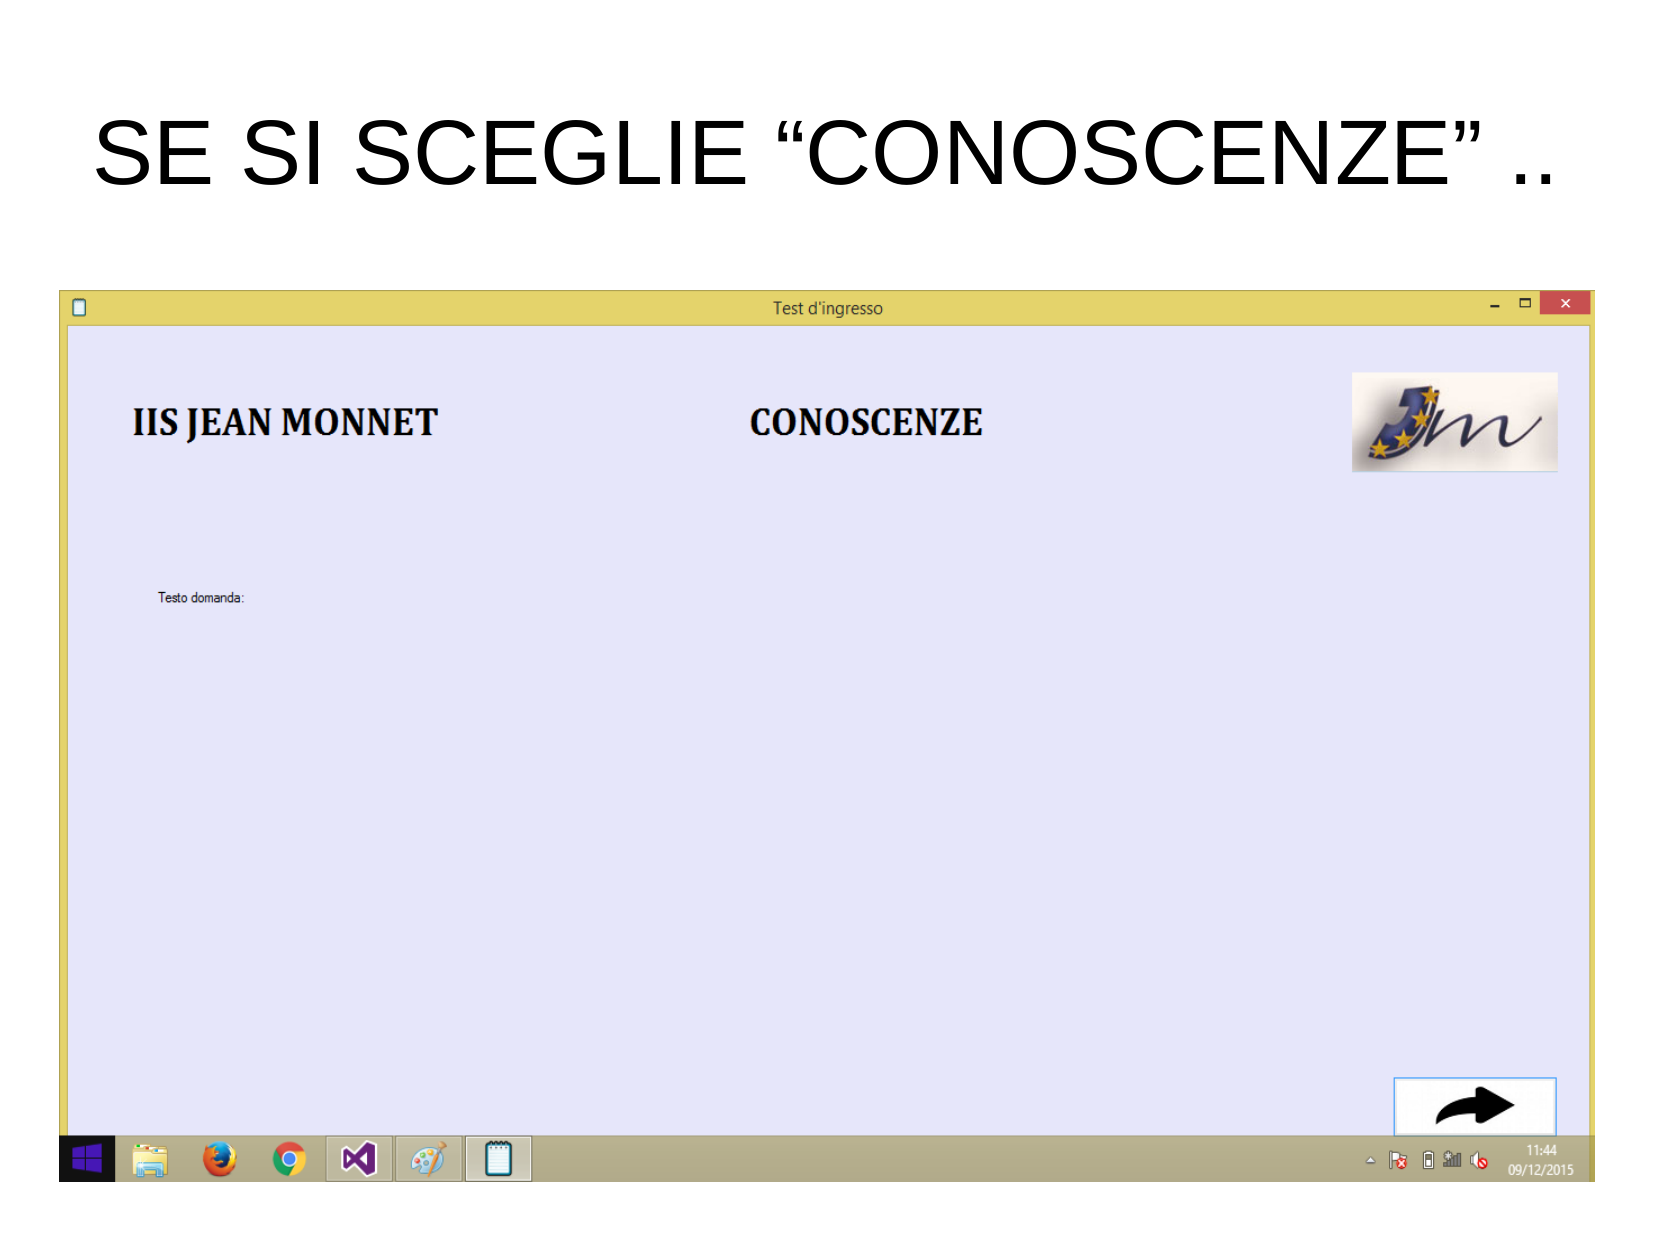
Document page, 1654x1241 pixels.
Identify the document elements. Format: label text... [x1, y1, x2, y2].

title SE SI SCEGLIE “CONOSCENZE” .. [82, 49, 1571, 257]
picture [59, 290, 1595, 1182]
